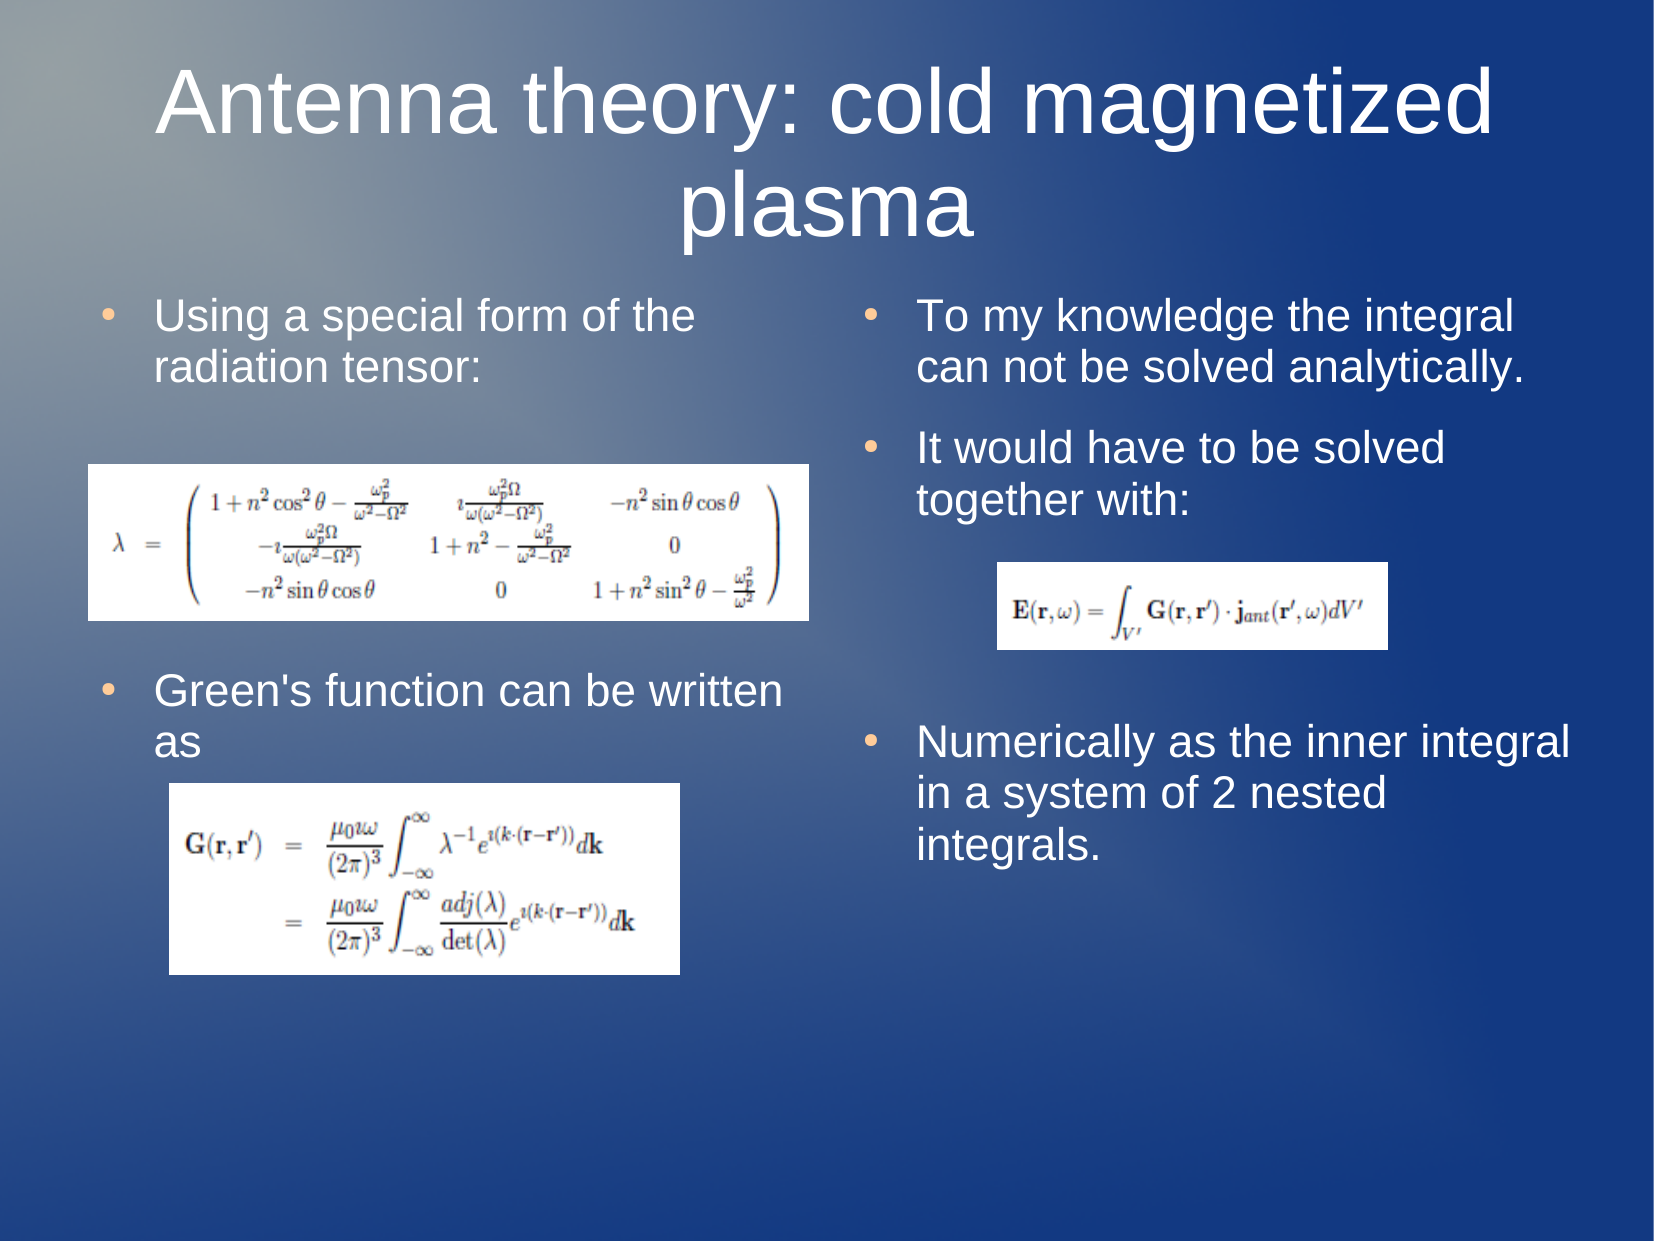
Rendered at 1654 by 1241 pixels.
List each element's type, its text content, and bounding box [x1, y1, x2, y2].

list To my knowledge the integral can not be solved analytically. It would have to be solved together with: Numerically as the inner integral in a system of 2 nested integrals. [845, 290, 1572, 1094]
title Antenna theory: cold magnetized plasma [82, 50, 1571, 256]
picture [0, 0, 1654, 1241]
list Using a special form of the radiation tensor: Green's function can be written as [82, 290, 809, 1094]
